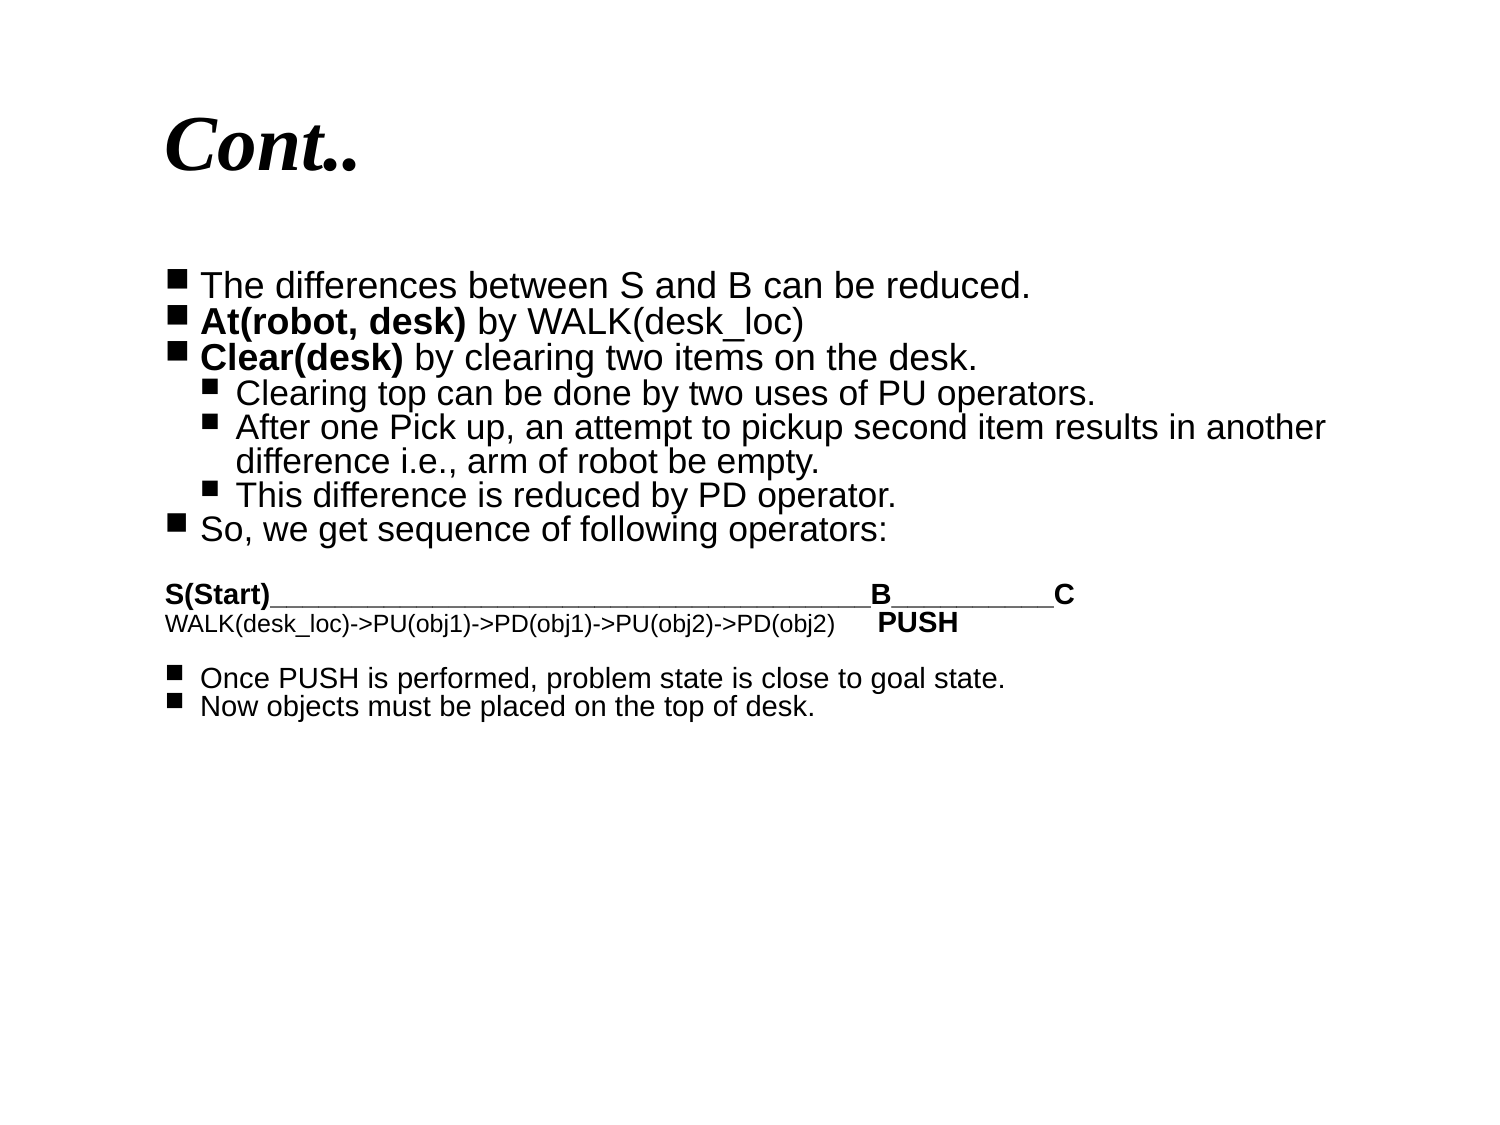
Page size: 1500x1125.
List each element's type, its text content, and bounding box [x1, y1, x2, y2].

text_box Cont.. [149, 45, 1425, 233]
text_box The differences between S and B can be reduced. At(robot, desk) by WALK(desk_loc) Clear(desk) by clearing two items on the desk. Clearing top can be done by two uses of PU operators. After one Pick up, an attempt to pickup second item results in another difference i.e., arm of robot be empty. This difference is reduced by PD operator. So, we get sequence of following operators: S(Start)_____________________________________B__________C WALK(desk_loc)->PU(obj1)->PD(obj1)->PU(obj2)->PD(obj2) PUSH Once PUSH is performed, problem state is close to goal state. Now objects must be placed on the top of desk. [149, 262, 1425, 1006]
